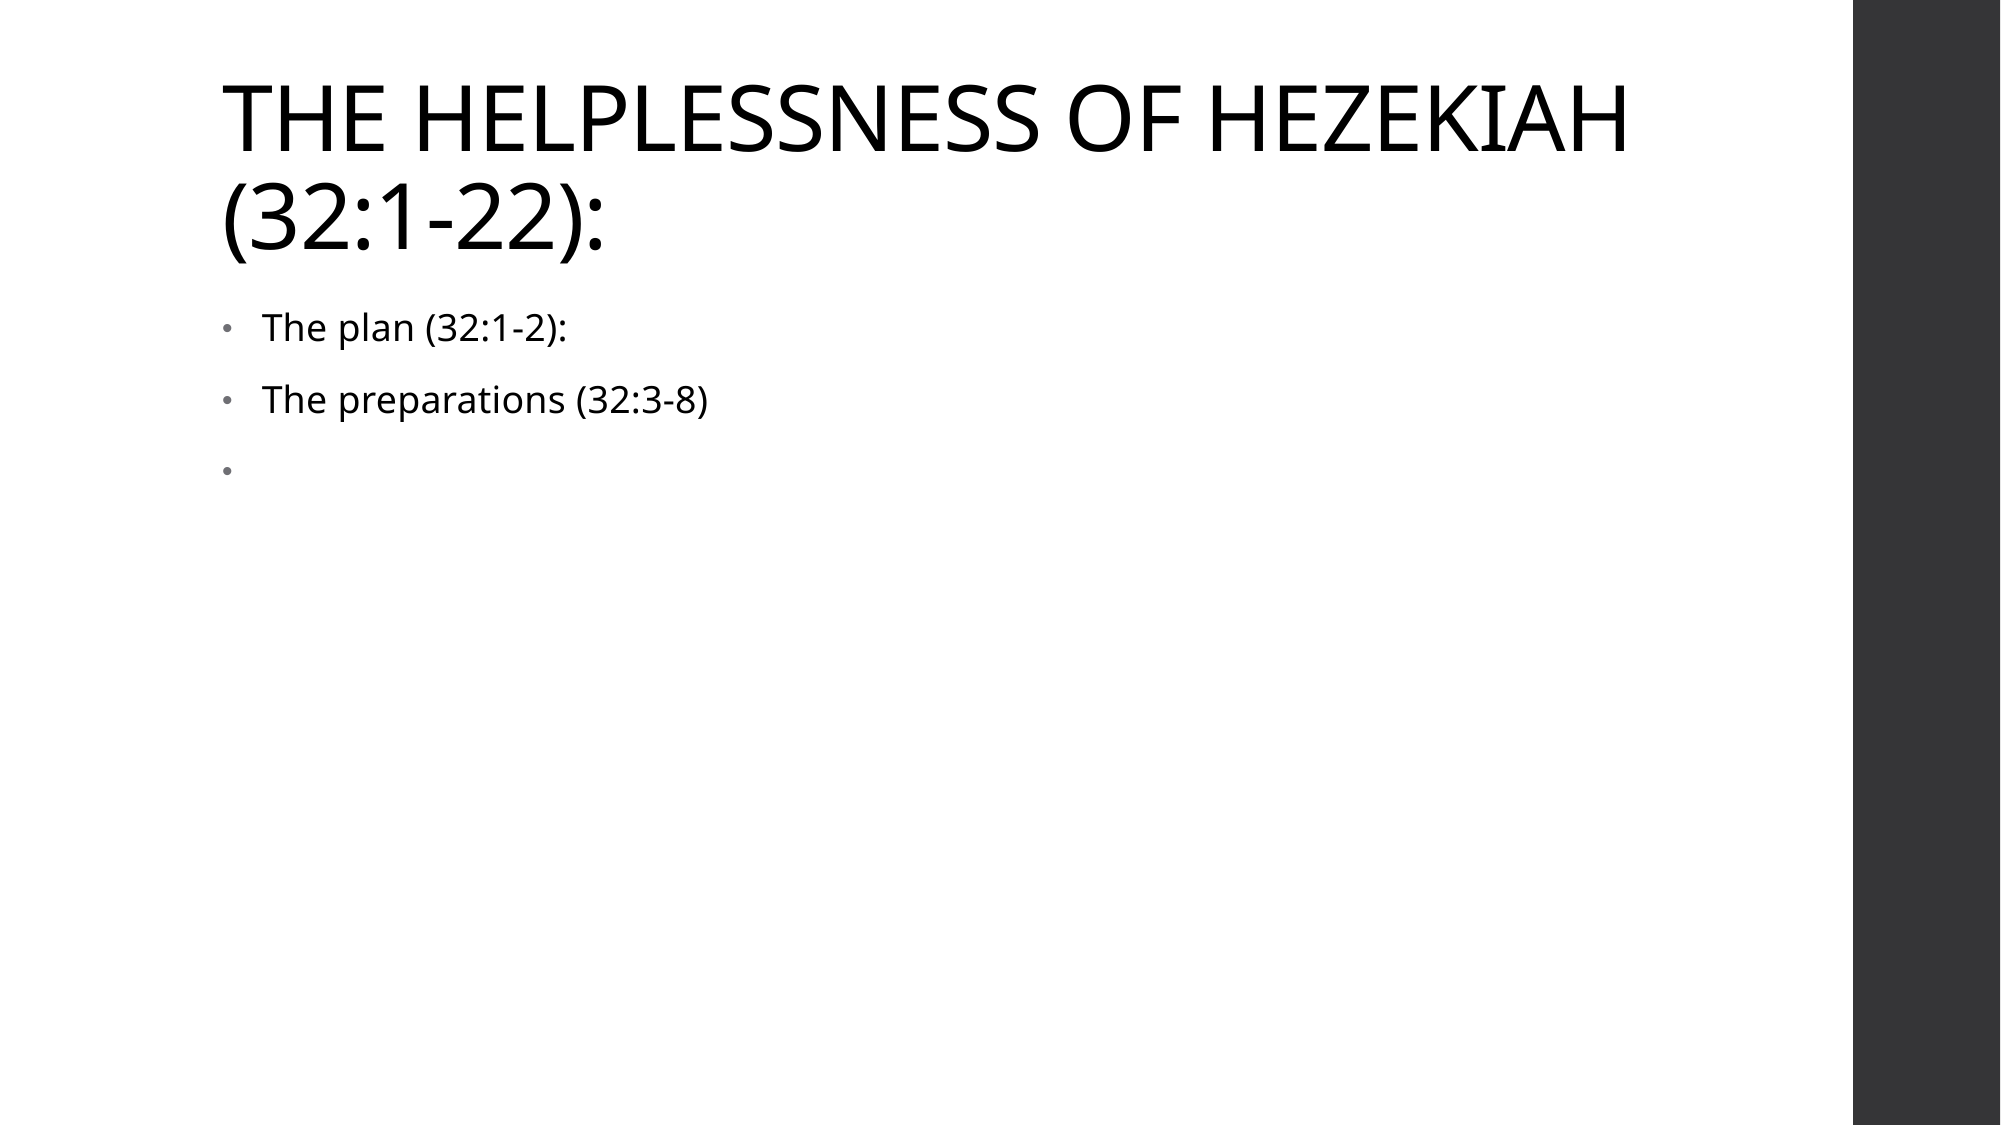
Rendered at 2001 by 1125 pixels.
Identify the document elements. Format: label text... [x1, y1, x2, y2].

list The plan (32:1-2): The preparations (32:3-8) [206, 299, 1617, 1014]
title THE HELPLESSNESS OF HEZEKIAH (32:1-22): [206, 60, 1797, 278]
